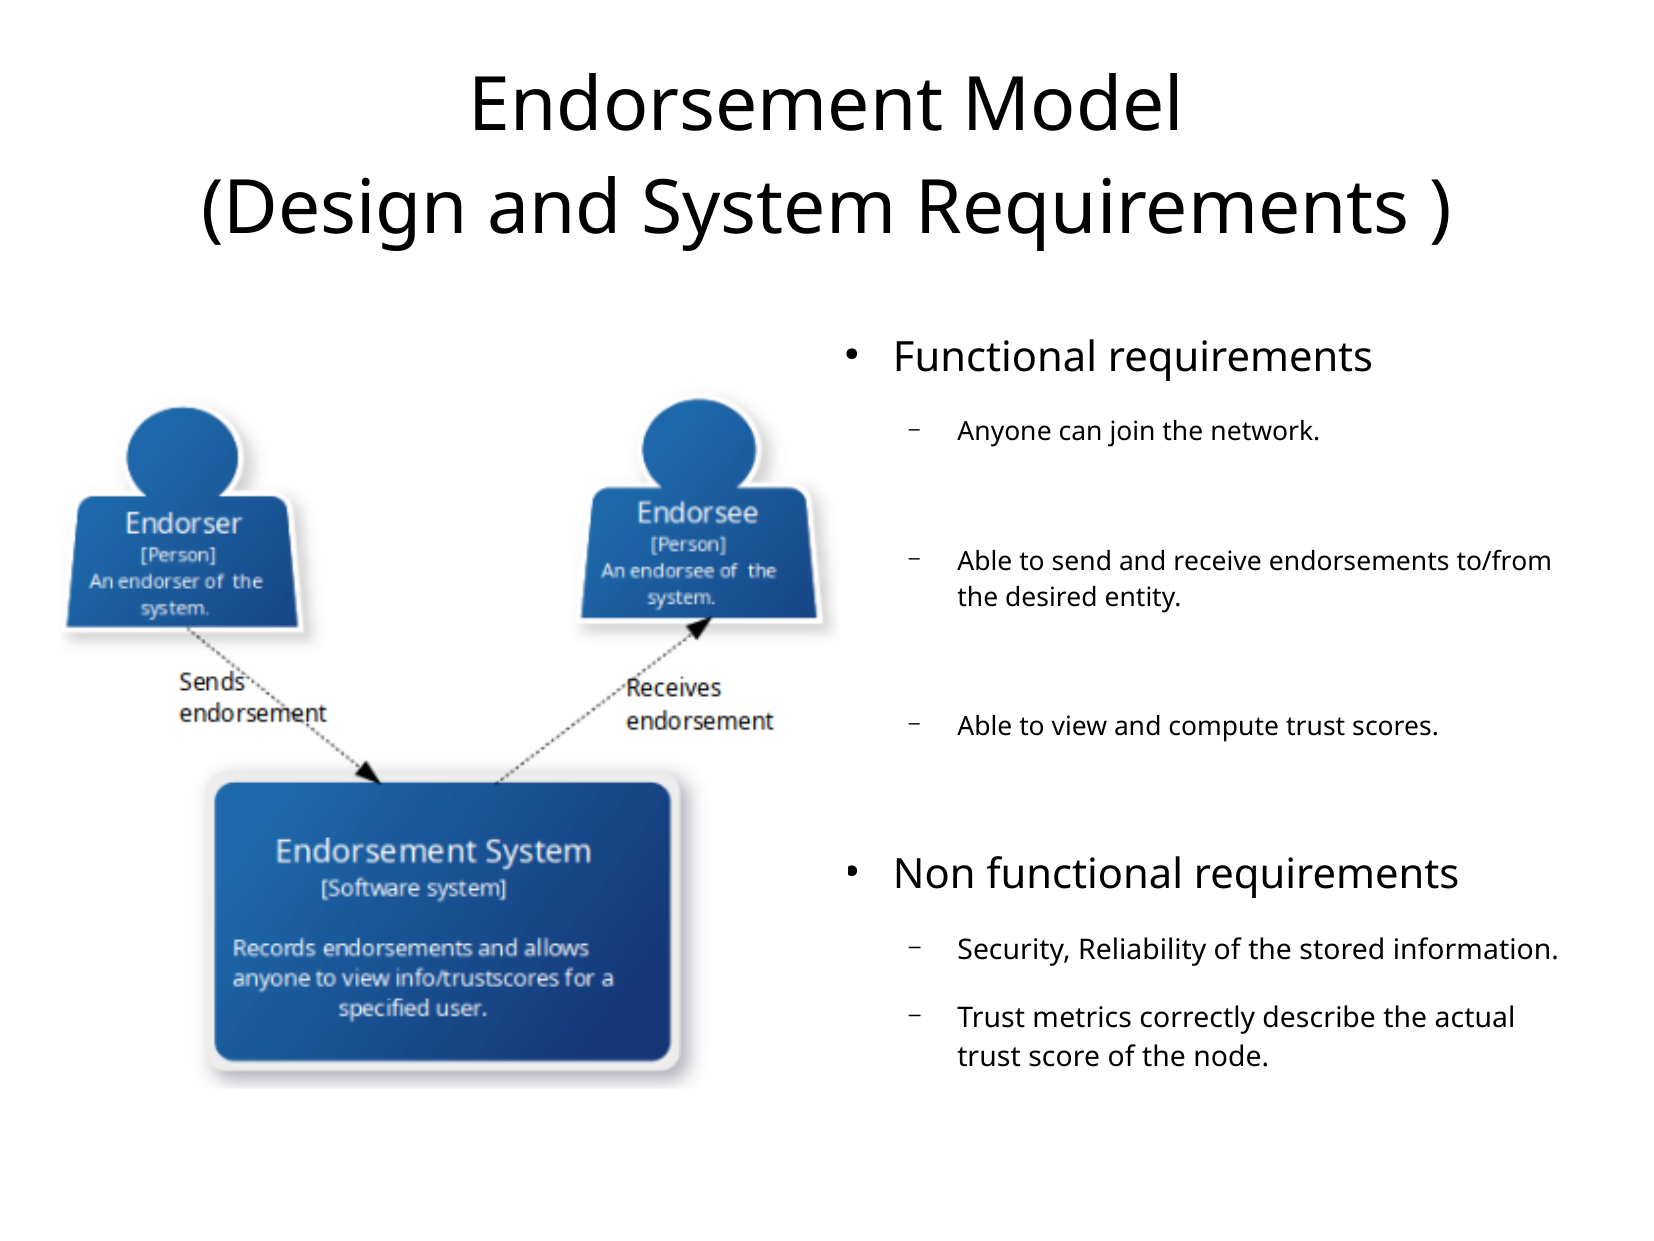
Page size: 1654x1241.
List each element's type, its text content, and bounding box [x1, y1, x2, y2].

list Functional requirements Anyone can join the network. Able to send and receive endorsements to/from the desired entity. Able to view and compute trust scores. Non functional requirements Security, Reliability of the stored information. Trust metrics correctly describe the actual trust score of the node. [828, 326, 1562, 1096]
picture [60, 381, 848, 1093]
title Endorsement Model (Design and System Requirements ) [82, 49, 1571, 257]
